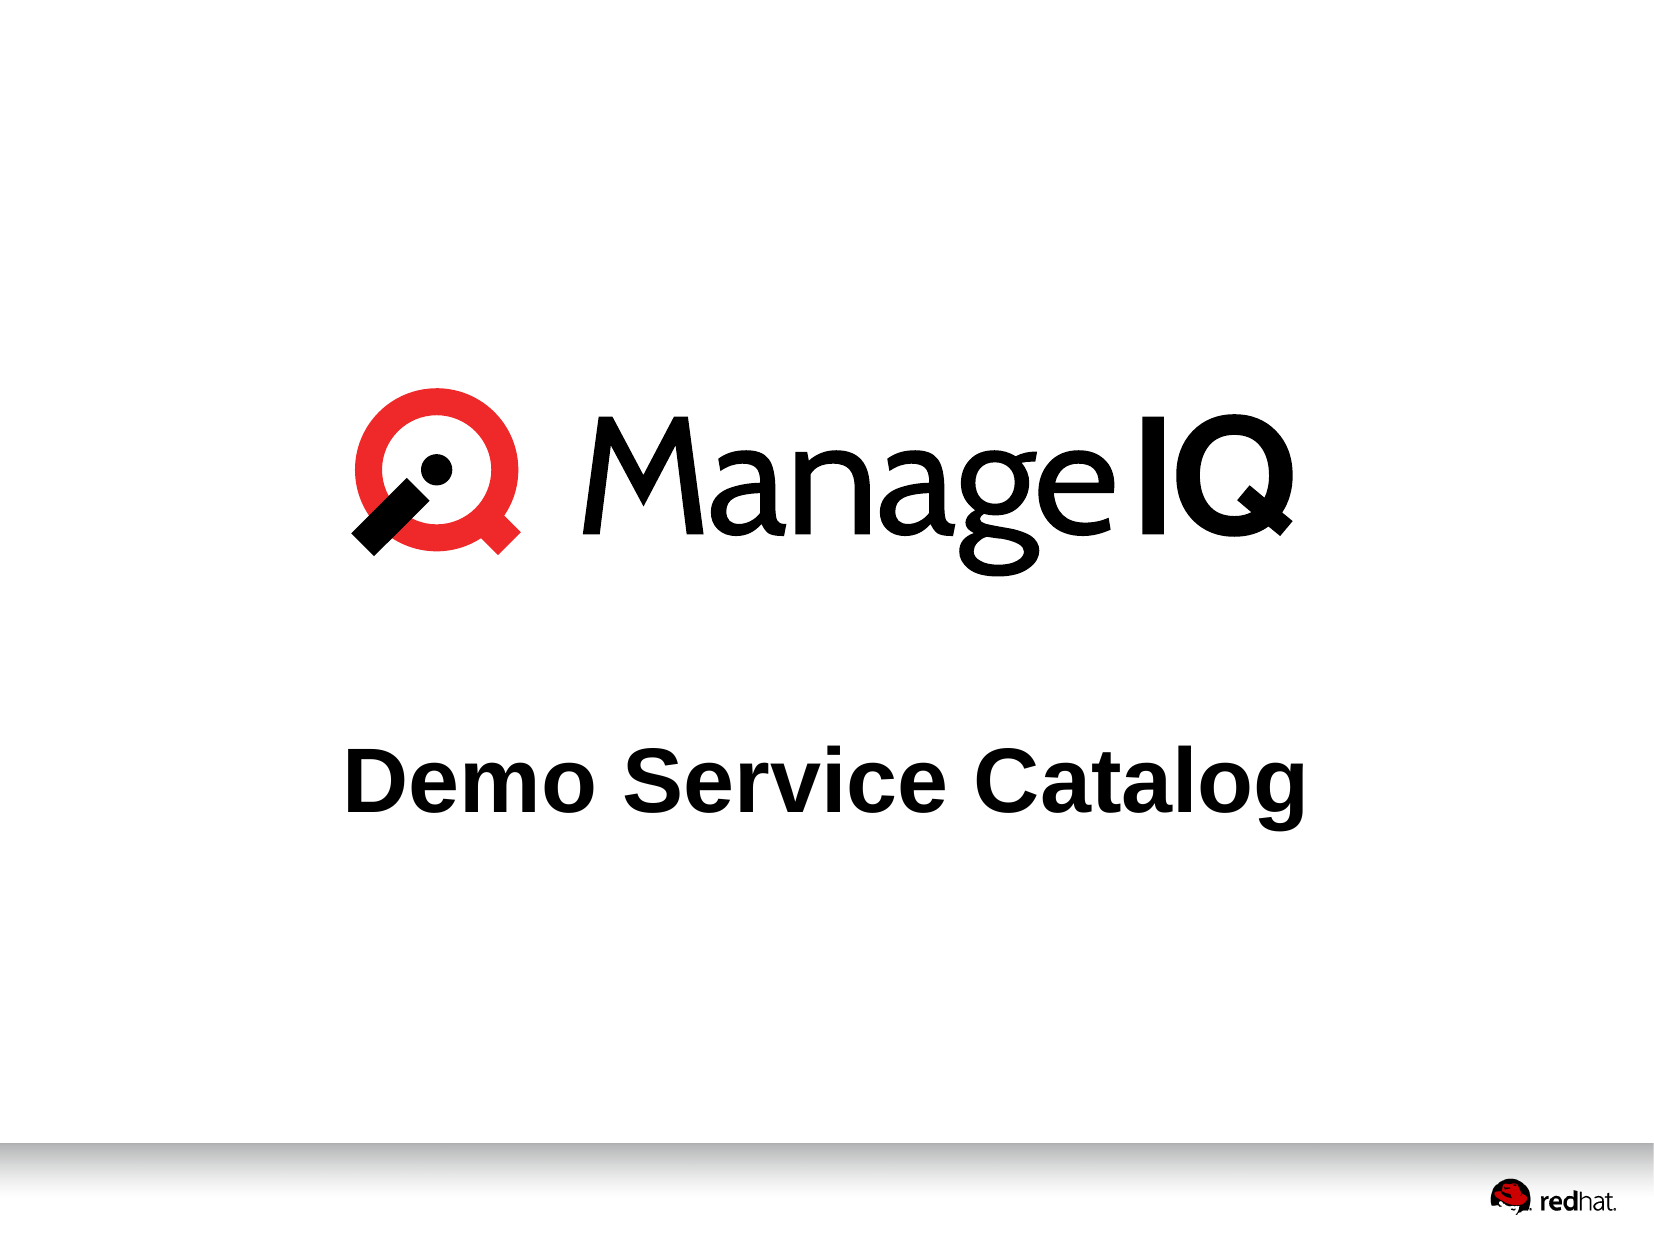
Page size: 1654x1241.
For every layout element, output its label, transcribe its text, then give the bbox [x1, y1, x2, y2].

picture [301, 339, 1352, 601]
picture [0, 1143, 1654, 1241]
text_box Demo Service Catalog [286, 722, 1367, 841]
